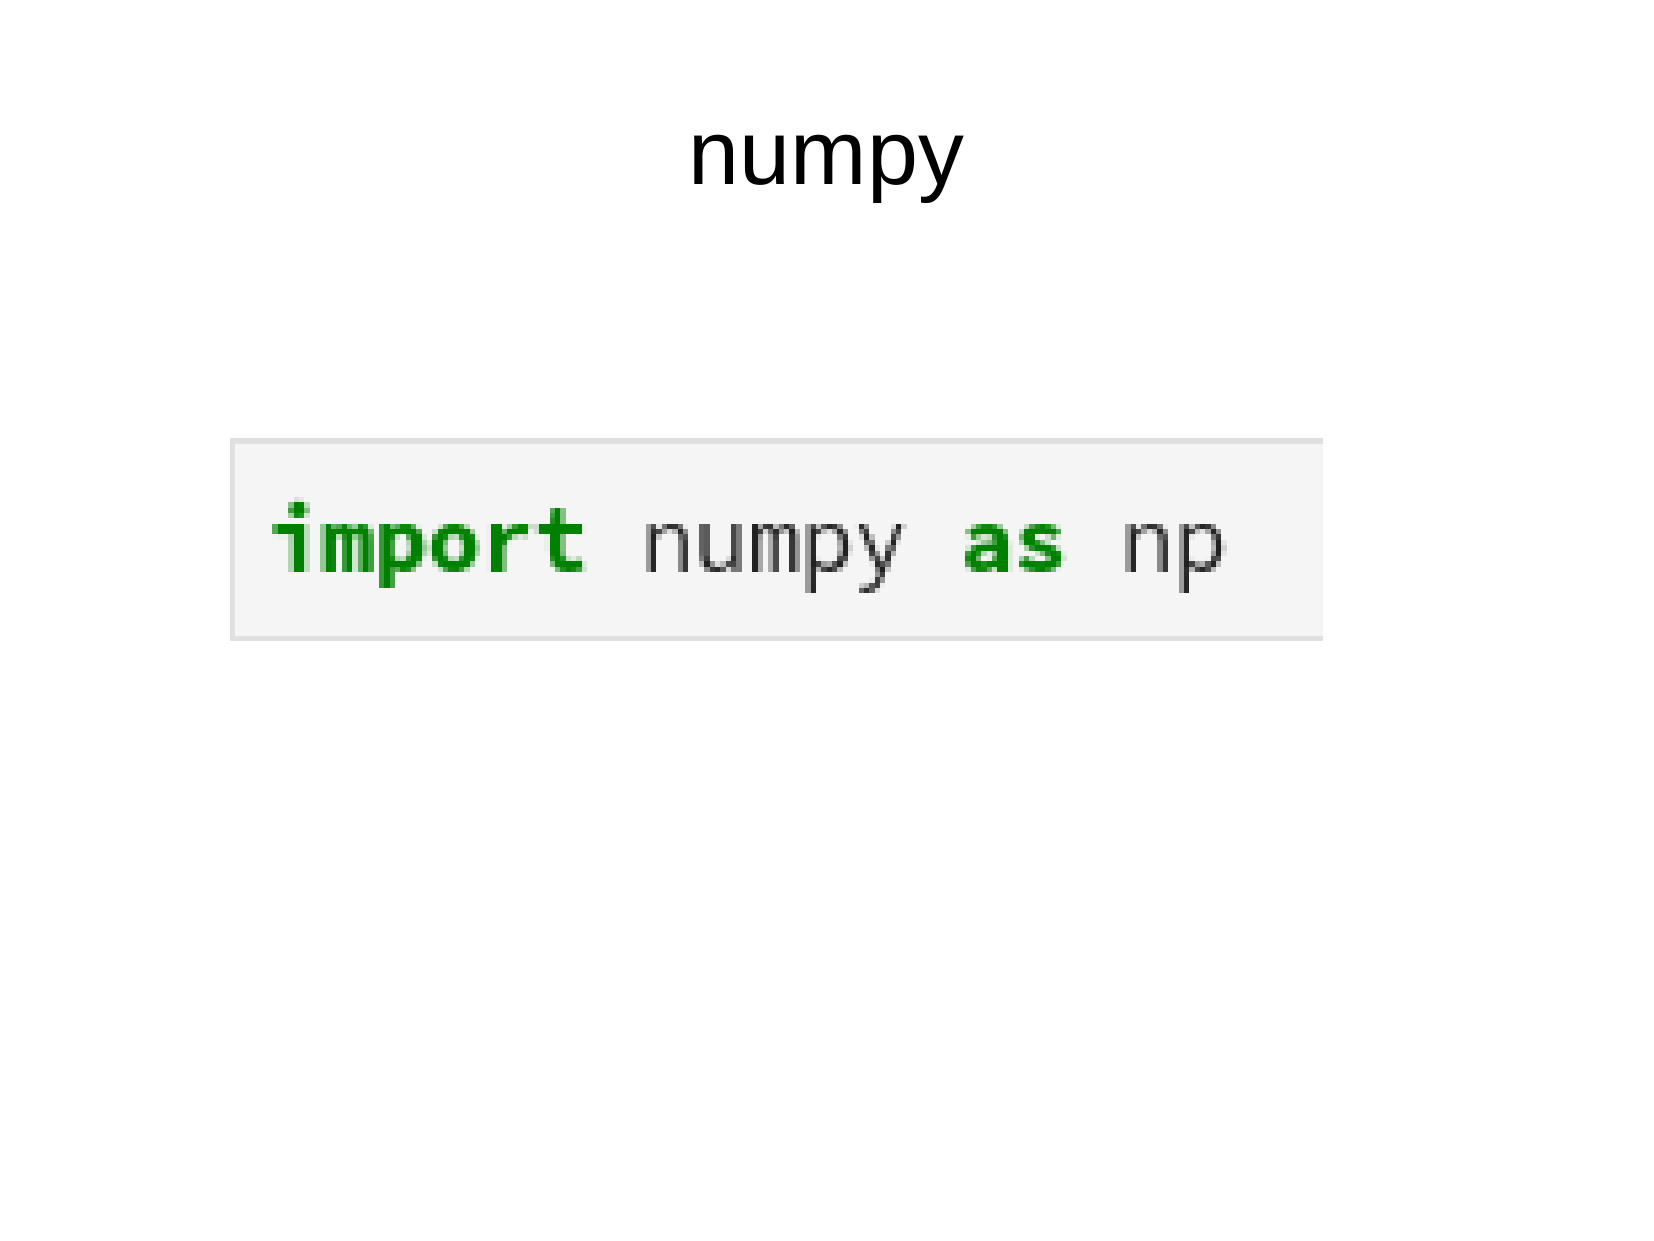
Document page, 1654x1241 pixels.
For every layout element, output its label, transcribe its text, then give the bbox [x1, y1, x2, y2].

title numpy [82, 49, 1571, 257]
picture [209, 412, 1323, 674]
